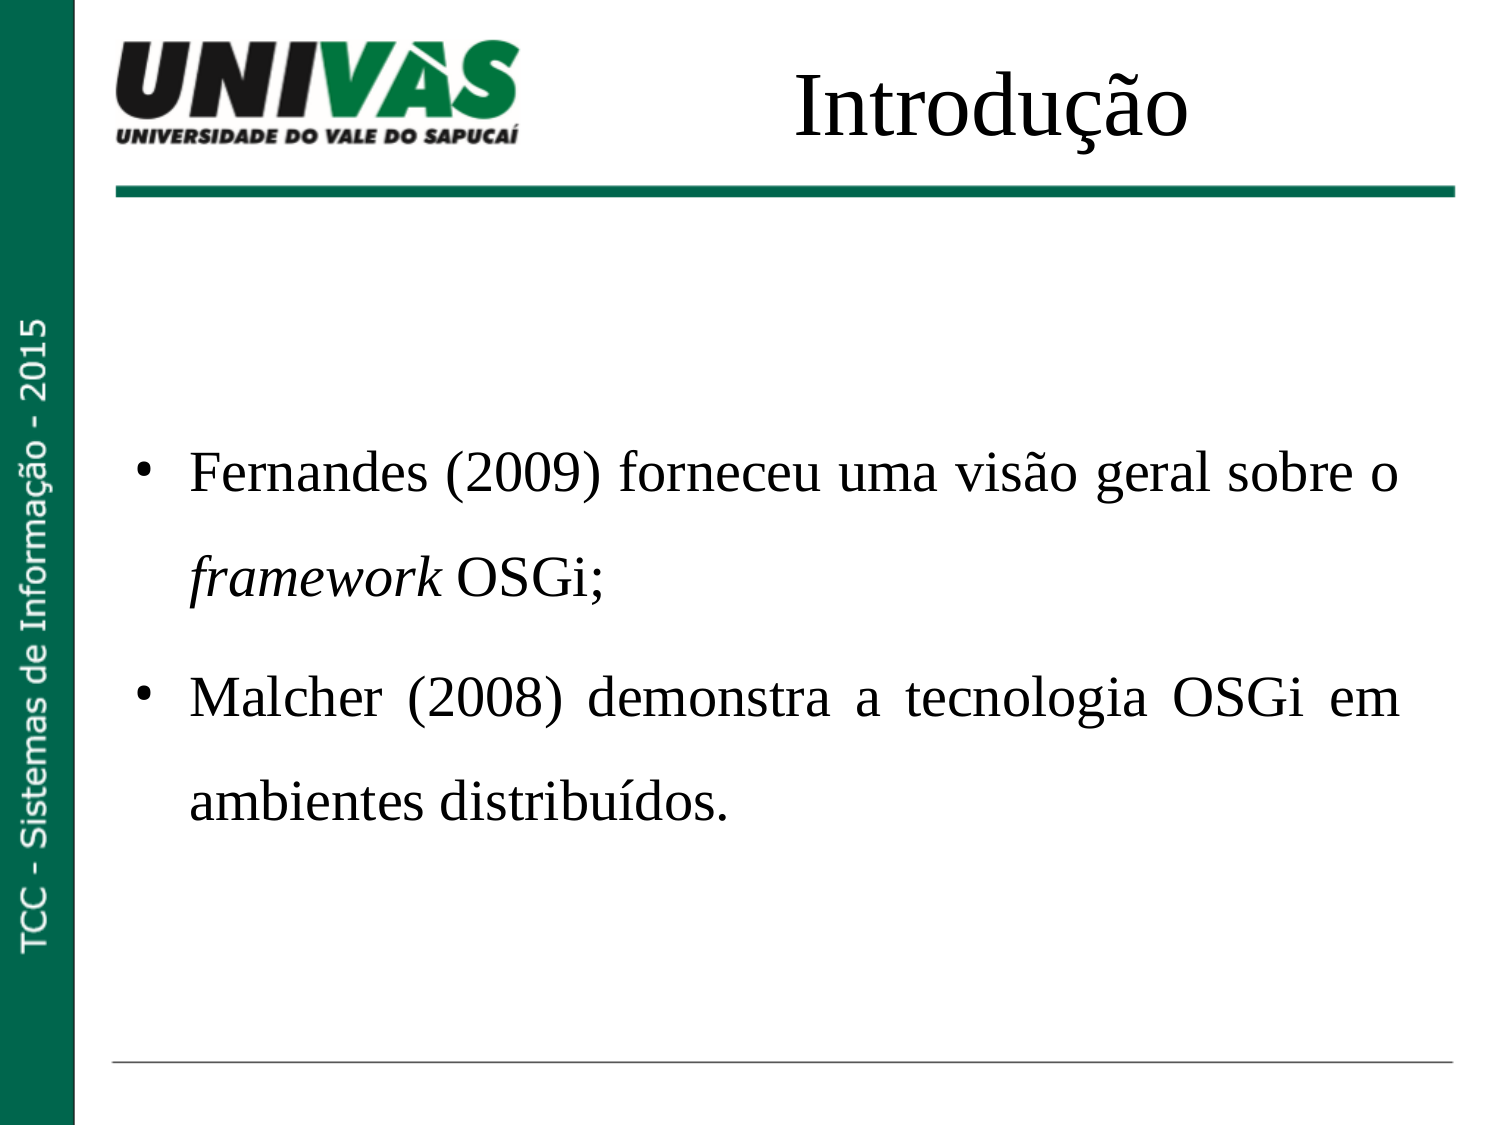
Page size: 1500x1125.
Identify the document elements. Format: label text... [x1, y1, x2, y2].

text_box Fernandes (2009) forneceu uma visão geral sobre o framework OSGi; Malcher (2008) demonstra a tecnologia OSGi em ambientes distribuídos. [118, 296, 1453, 981]
picture [0, 0, 1500, 1125]
title Introdução [531, 23, 1454, 174]
